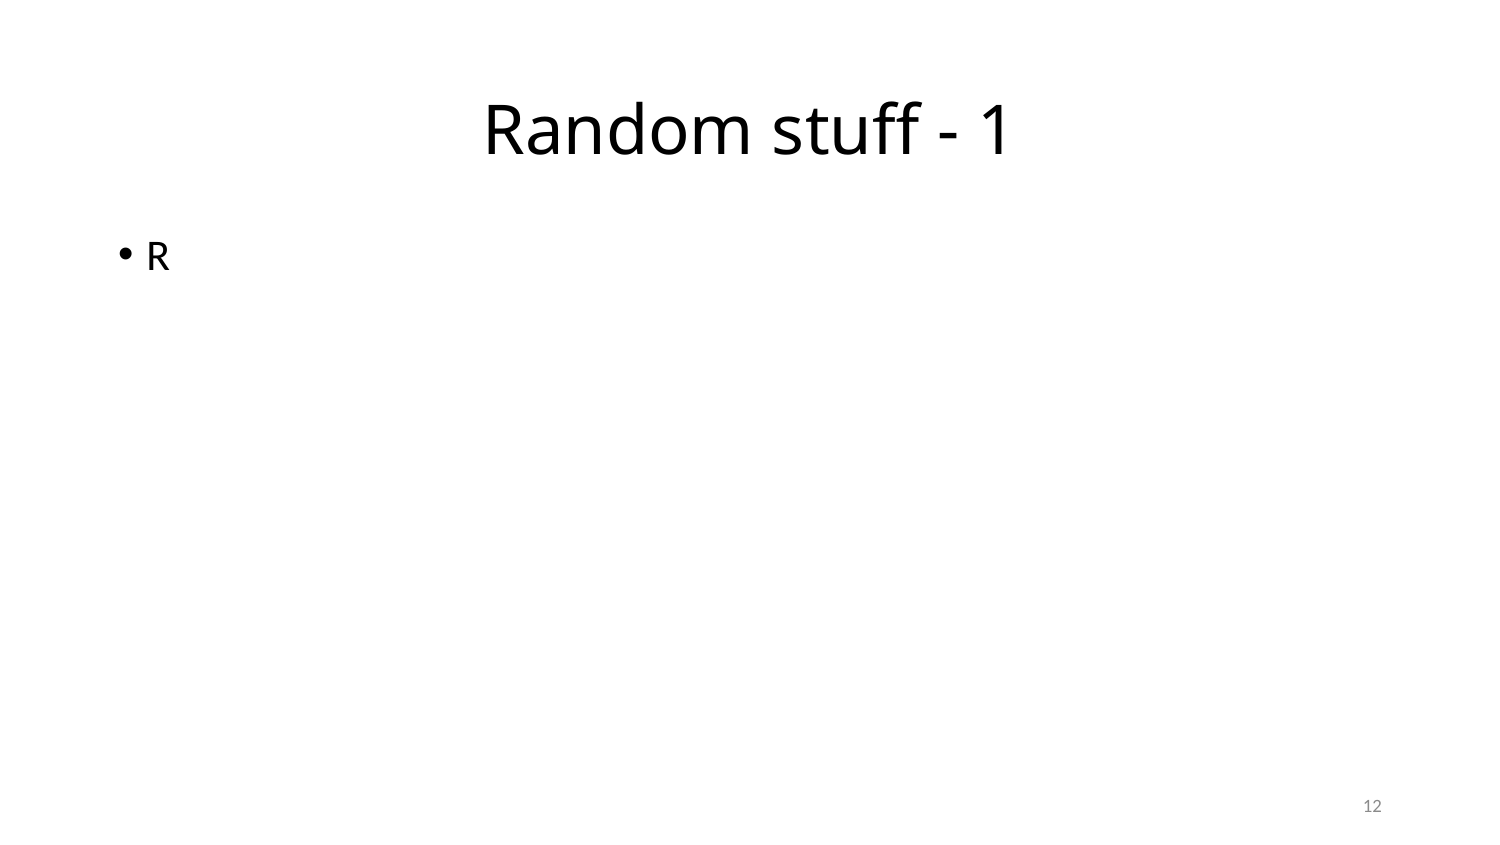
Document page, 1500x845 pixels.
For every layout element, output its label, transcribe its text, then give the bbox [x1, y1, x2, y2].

title Random stuff - 1 [103, 44, 1397, 209]
list R [103, 224, 1397, 761]
slide_number <number> [1059, 782, 1397, 828]
